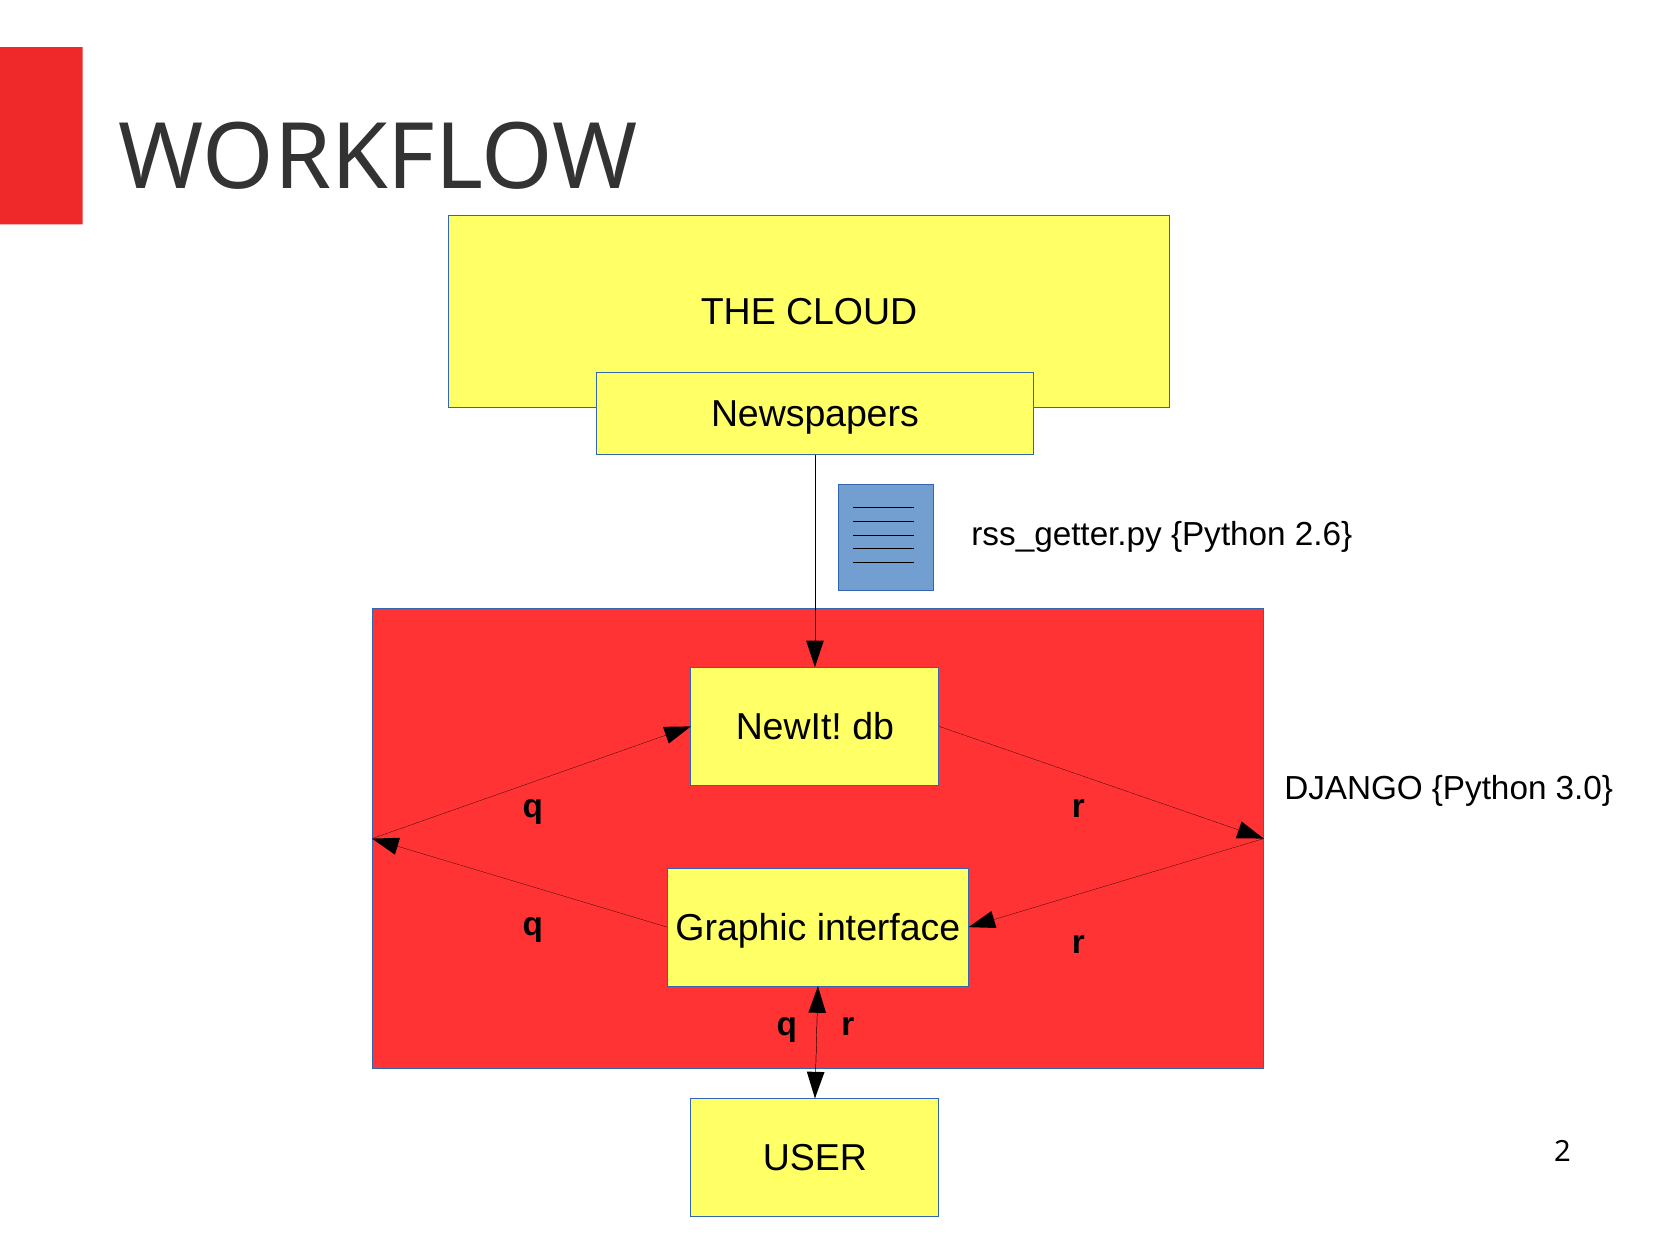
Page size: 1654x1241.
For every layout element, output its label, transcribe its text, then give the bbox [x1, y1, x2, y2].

text_box [372, 608, 815, 838]
text_box [372, 840, 817, 1069]
text_box r [1057, 779, 1117, 839]
text_box USER [690, 1098, 939, 1217]
text_box r [1057, 915, 1117, 975]
text_box [816, 608, 1264, 837]
text_box q [761, 998, 821, 1058]
text_box DJANGO {Python 3.0} [1269, 761, 1630, 821]
text_box THE CLOUD [448, 215, 1170, 408]
text_box [377, 727, 1258, 926]
text_box NewIt! db [690, 667, 939, 786]
title WORKFLOW [118, 49, 1571, 257]
text_box [816, 839, 1264, 1069]
text_box q [507, 779, 567, 839]
text_box Newspapers [596, 372, 1034, 455]
text_box rss_getter.py {Python 2.6} [956, 507, 1430, 567]
text_box r [826, 998, 886, 1058]
text_box q [507, 897, 567, 957]
text_box [838, 484, 934, 591]
text_box Graphic interface [667, 868, 969, 987]
